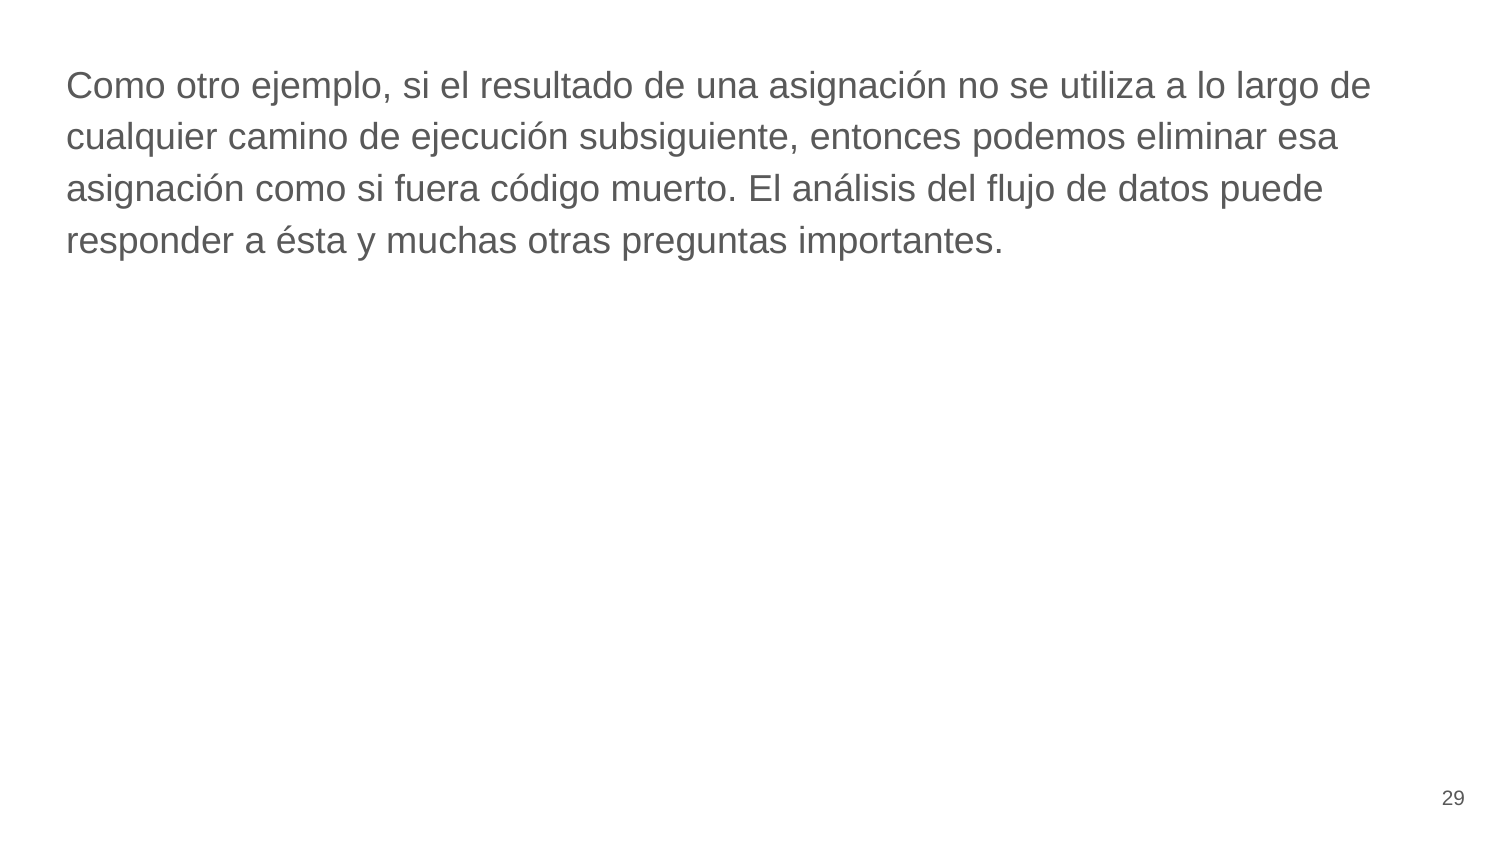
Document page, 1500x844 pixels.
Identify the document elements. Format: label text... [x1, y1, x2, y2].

list Como otro ejemplo, si el resultado de una asignación no se utiliza a lo largo de cualquier camino de ejecución subsiguiente, entonces podemos eliminar esa asignación como si fuera código muerto. El análisis del flujo de datos puede responder a ésta y muchas otras preguntas importantes. [51, 38, 1449, 600]
slide_number <number> [1389, 764, 1480, 830]
